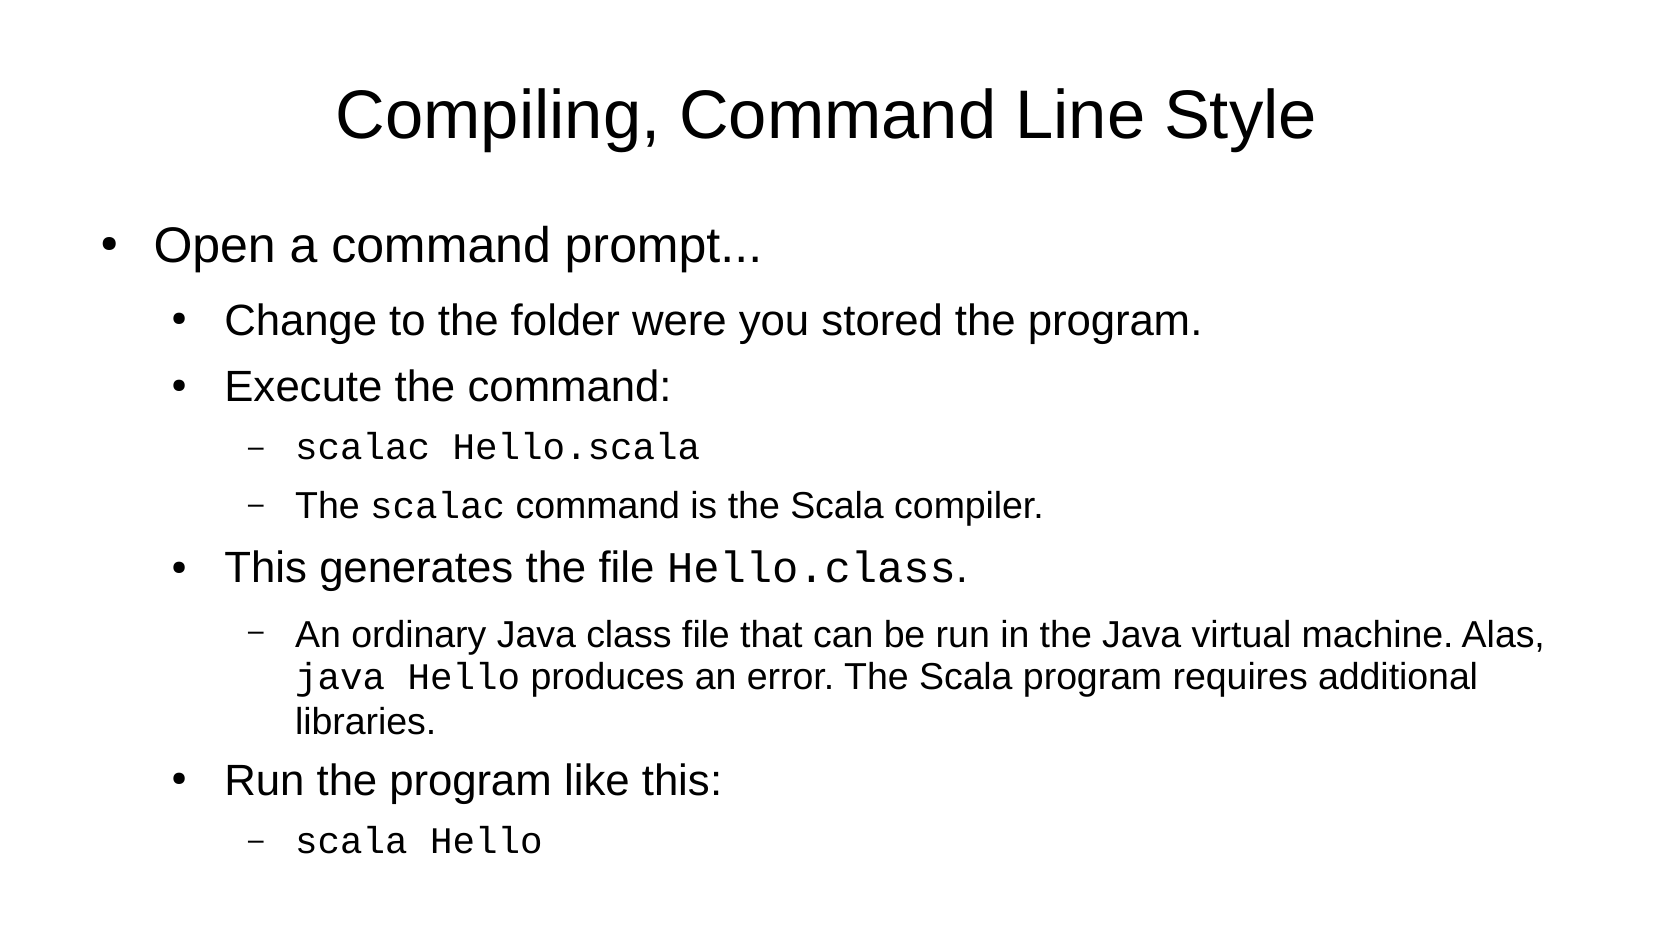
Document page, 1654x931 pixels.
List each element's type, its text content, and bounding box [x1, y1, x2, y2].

list Open a command prompt... Change to the folder were you stored the program. Execute the command: scalac Hello.scala The scalac command is the Scala compiler. This generates the file Hello.class. An ordinary Java class file that can be run in the Java virtual machine. Alas, java Hello produces an error. The Scala program requires additional libraries. Run the program like this: scala Hello [82, 217, 1571, 865]
title Compiling, Command Line Style [82, 37, 1571, 193]
